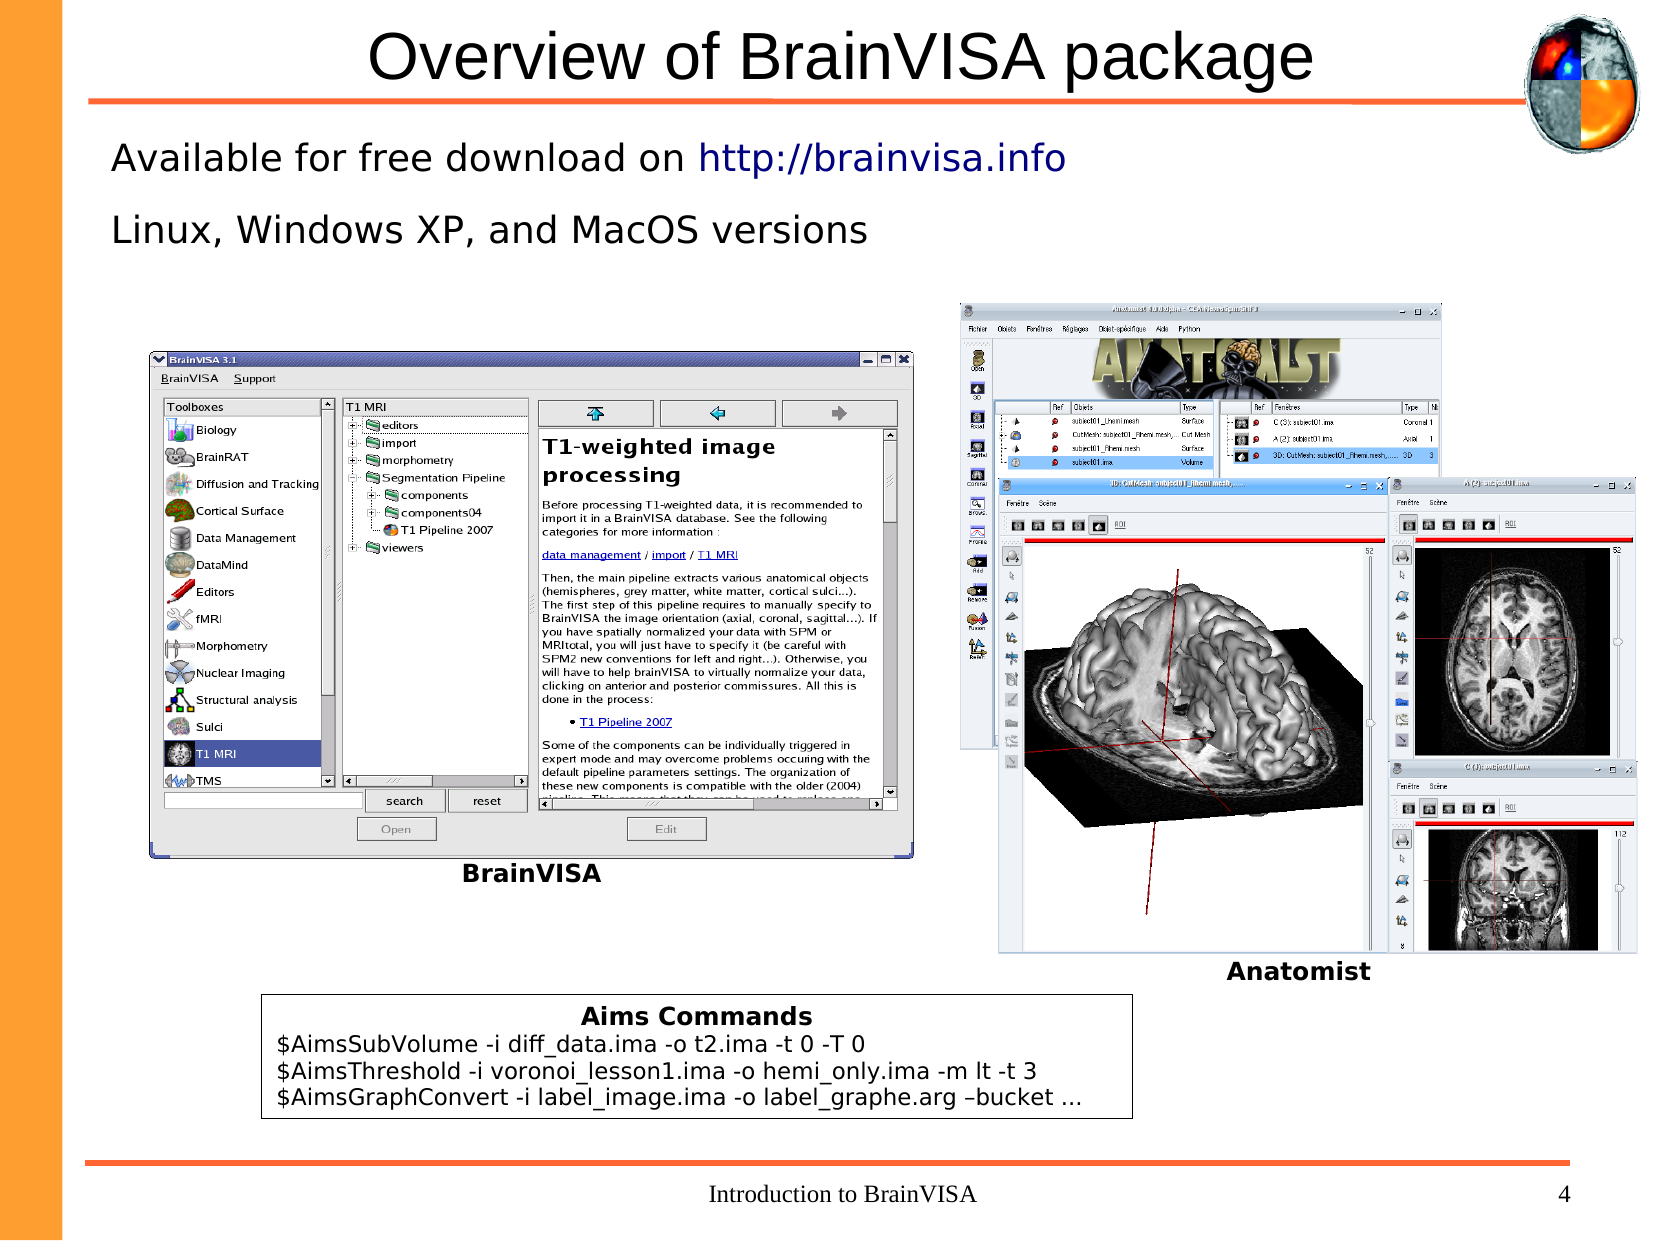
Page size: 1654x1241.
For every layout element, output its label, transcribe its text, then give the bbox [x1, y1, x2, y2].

picture [957, 303, 1641, 957]
picture [149, 351, 914, 859]
list Available for free download on http://brainvisa.info Linux, Windows XP, and MacOS versions [93, 136, 1571, 1108]
title Overview of BrainVISA package [86, 15, 1598, 98]
picture [1523, 13, 1642, 156]
text_box Aims Commands $AimsSubVolume -i diff_data.ima -o t2.ima -t 0 -T 0 $AimsThreshold -i voronoi_lesson1.ima -o hemi_only.ima -m lt -t 3 $AimsGraphConvert -i label_image.ima -o label_graphe.arg –bucket ... [261, 994, 1133, 1119]
